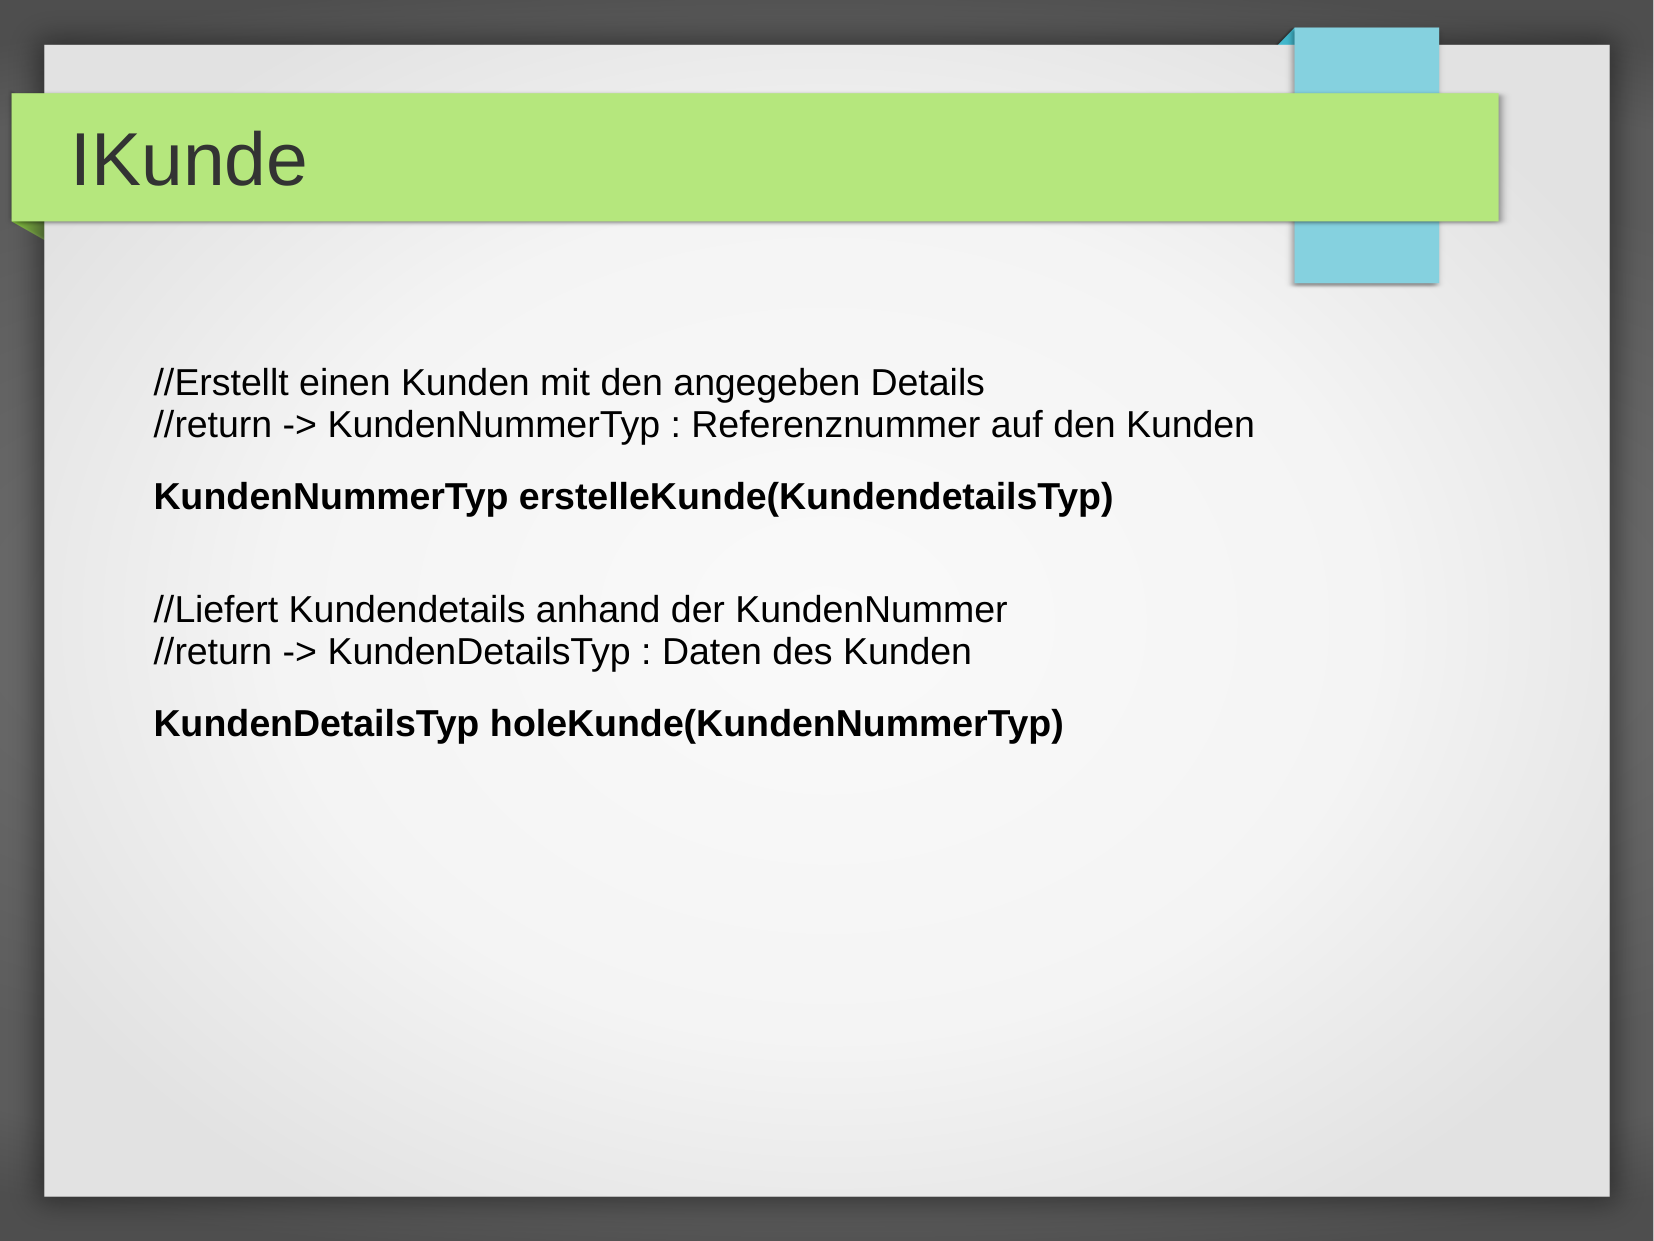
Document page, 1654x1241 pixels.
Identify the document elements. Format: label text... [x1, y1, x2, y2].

picture [0, 0, 1654, 1241]
title IKunde [70, 106, 1229, 213]
list //Erstellt einen Kunden mit den angegeben Details //return -> KundenNummerTyp : Referenznummer auf den Kunden KundenNummerTyp erstelleKunde(KundendetailsTyp) //Liefert Kundendetails anhand der KundenNummer //return -> KundenDetailsTyp : Daten des Kunden KundenDetailsTyp holeKunde(KundenNummerTyp) [82, 290, 1571, 1010]
